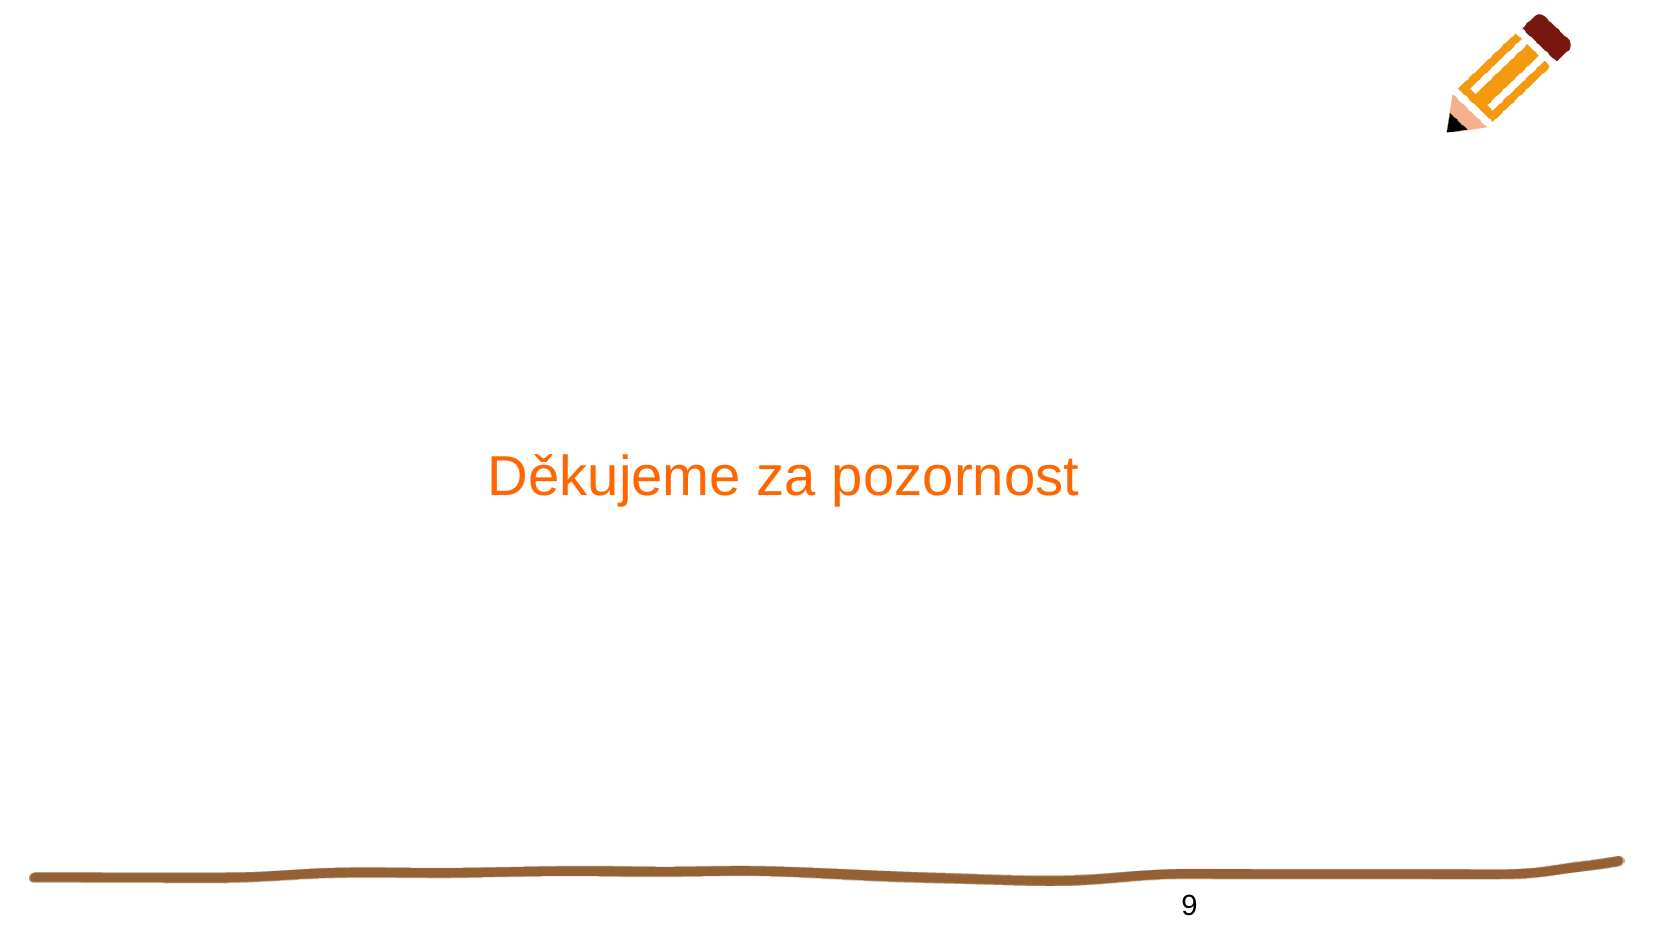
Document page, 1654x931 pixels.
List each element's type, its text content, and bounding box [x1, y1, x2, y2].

text_box <number> [1181, 885, 1565, 931]
picture [29, 856, 1625, 886]
title Děkujeme za pozornost [104, 421, 1463, 526]
picture [1446, 14, 1571, 133]
